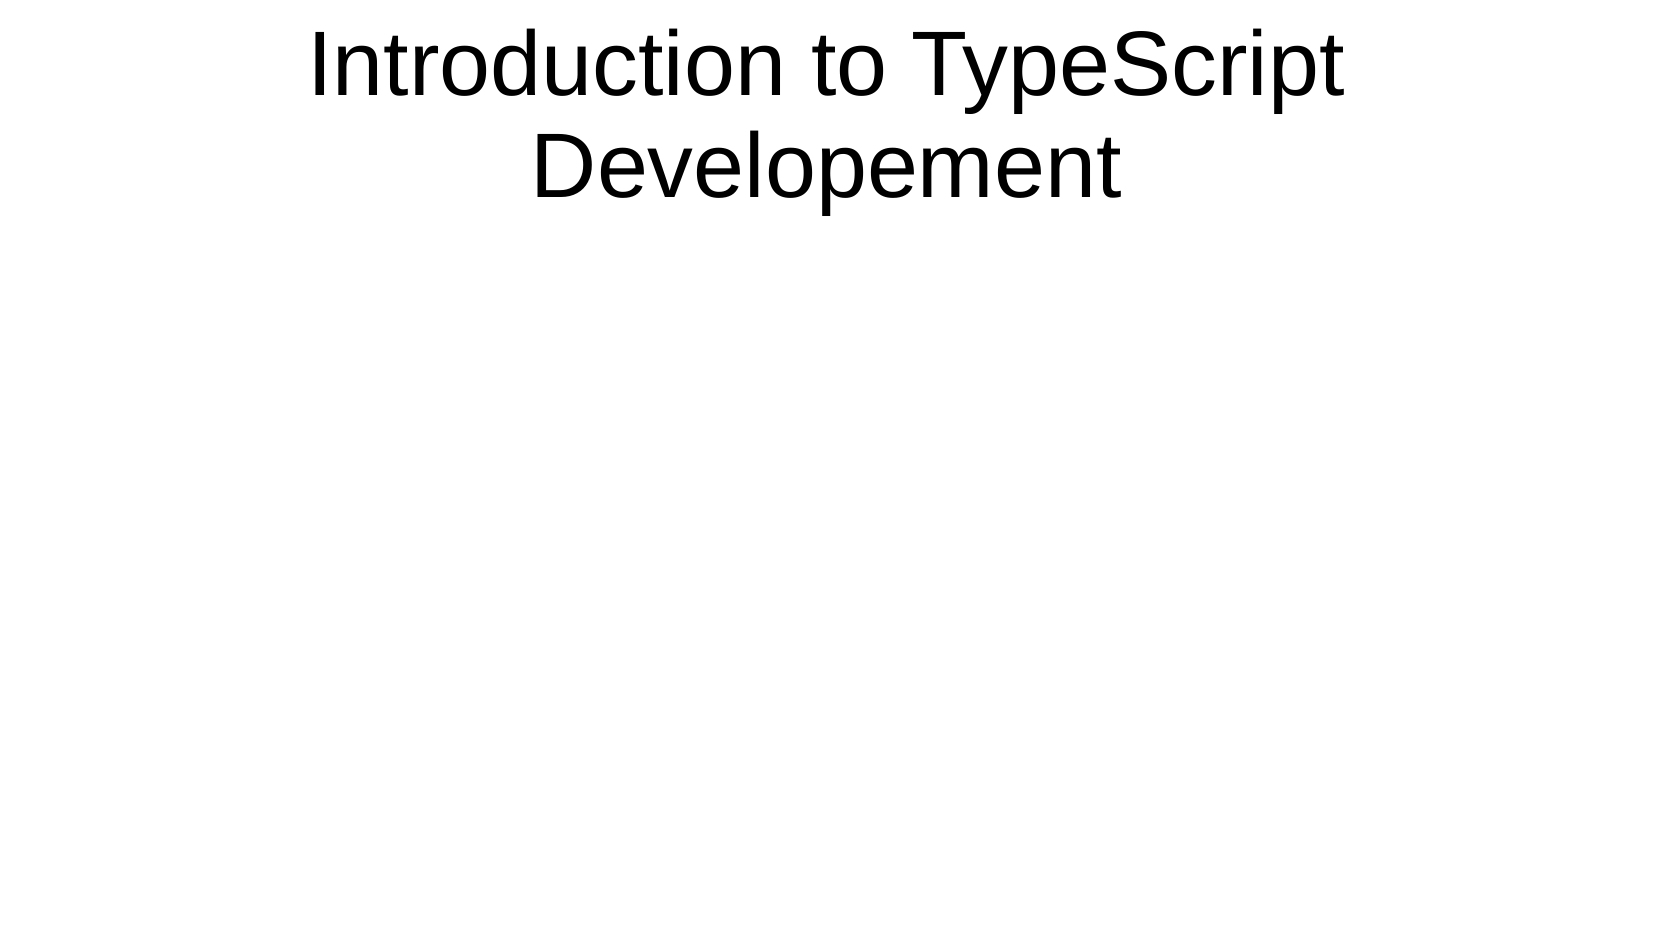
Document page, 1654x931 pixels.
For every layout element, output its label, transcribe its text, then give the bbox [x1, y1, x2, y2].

title Introduction to TypeScript Developement [82, 12, 1571, 218]
